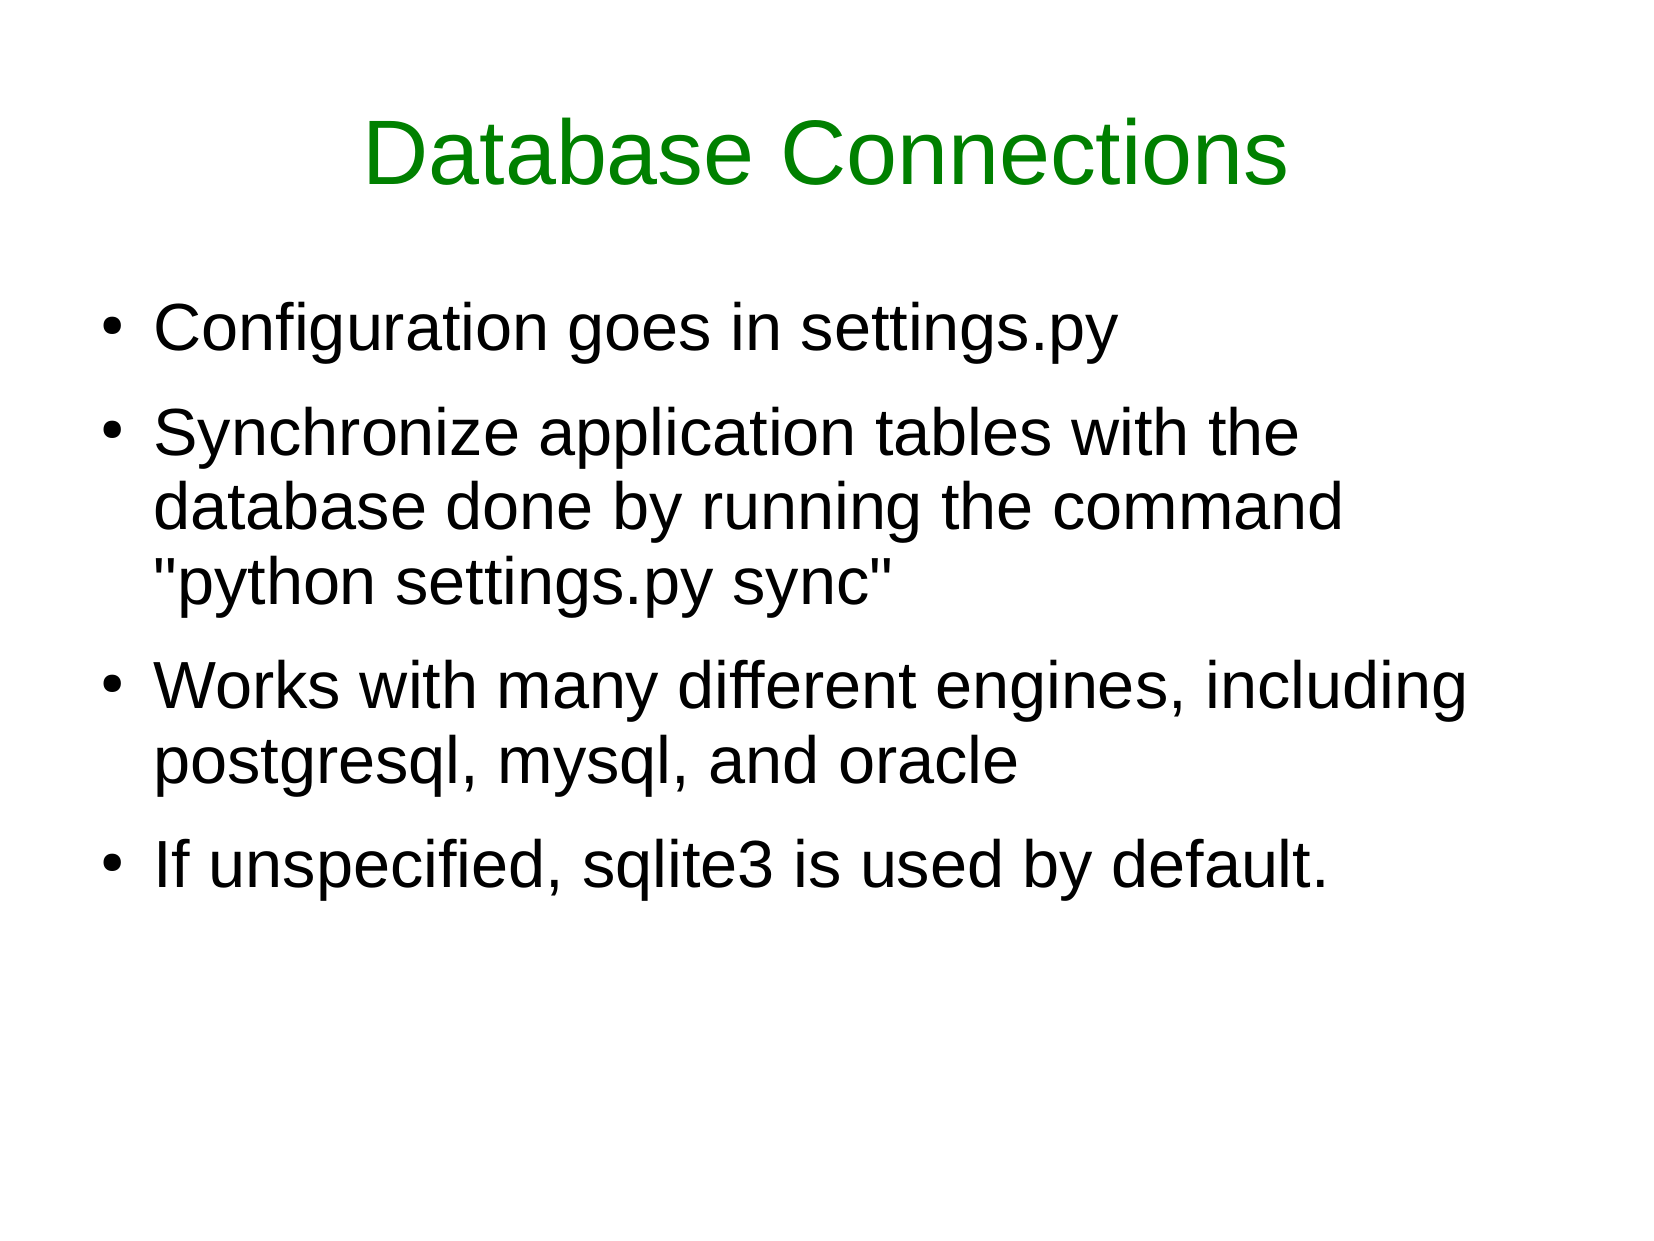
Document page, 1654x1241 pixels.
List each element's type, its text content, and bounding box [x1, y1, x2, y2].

list Configuration goes in settings.py Synchronize application tables with the database done by running the command "python settings.py sync" Works with many different engines, including postgresql, mysql, and oracle If unspecified, sqlite3 is used by default. [82, 290, 1571, 1010]
title Database Connections [82, 49, 1571, 257]
